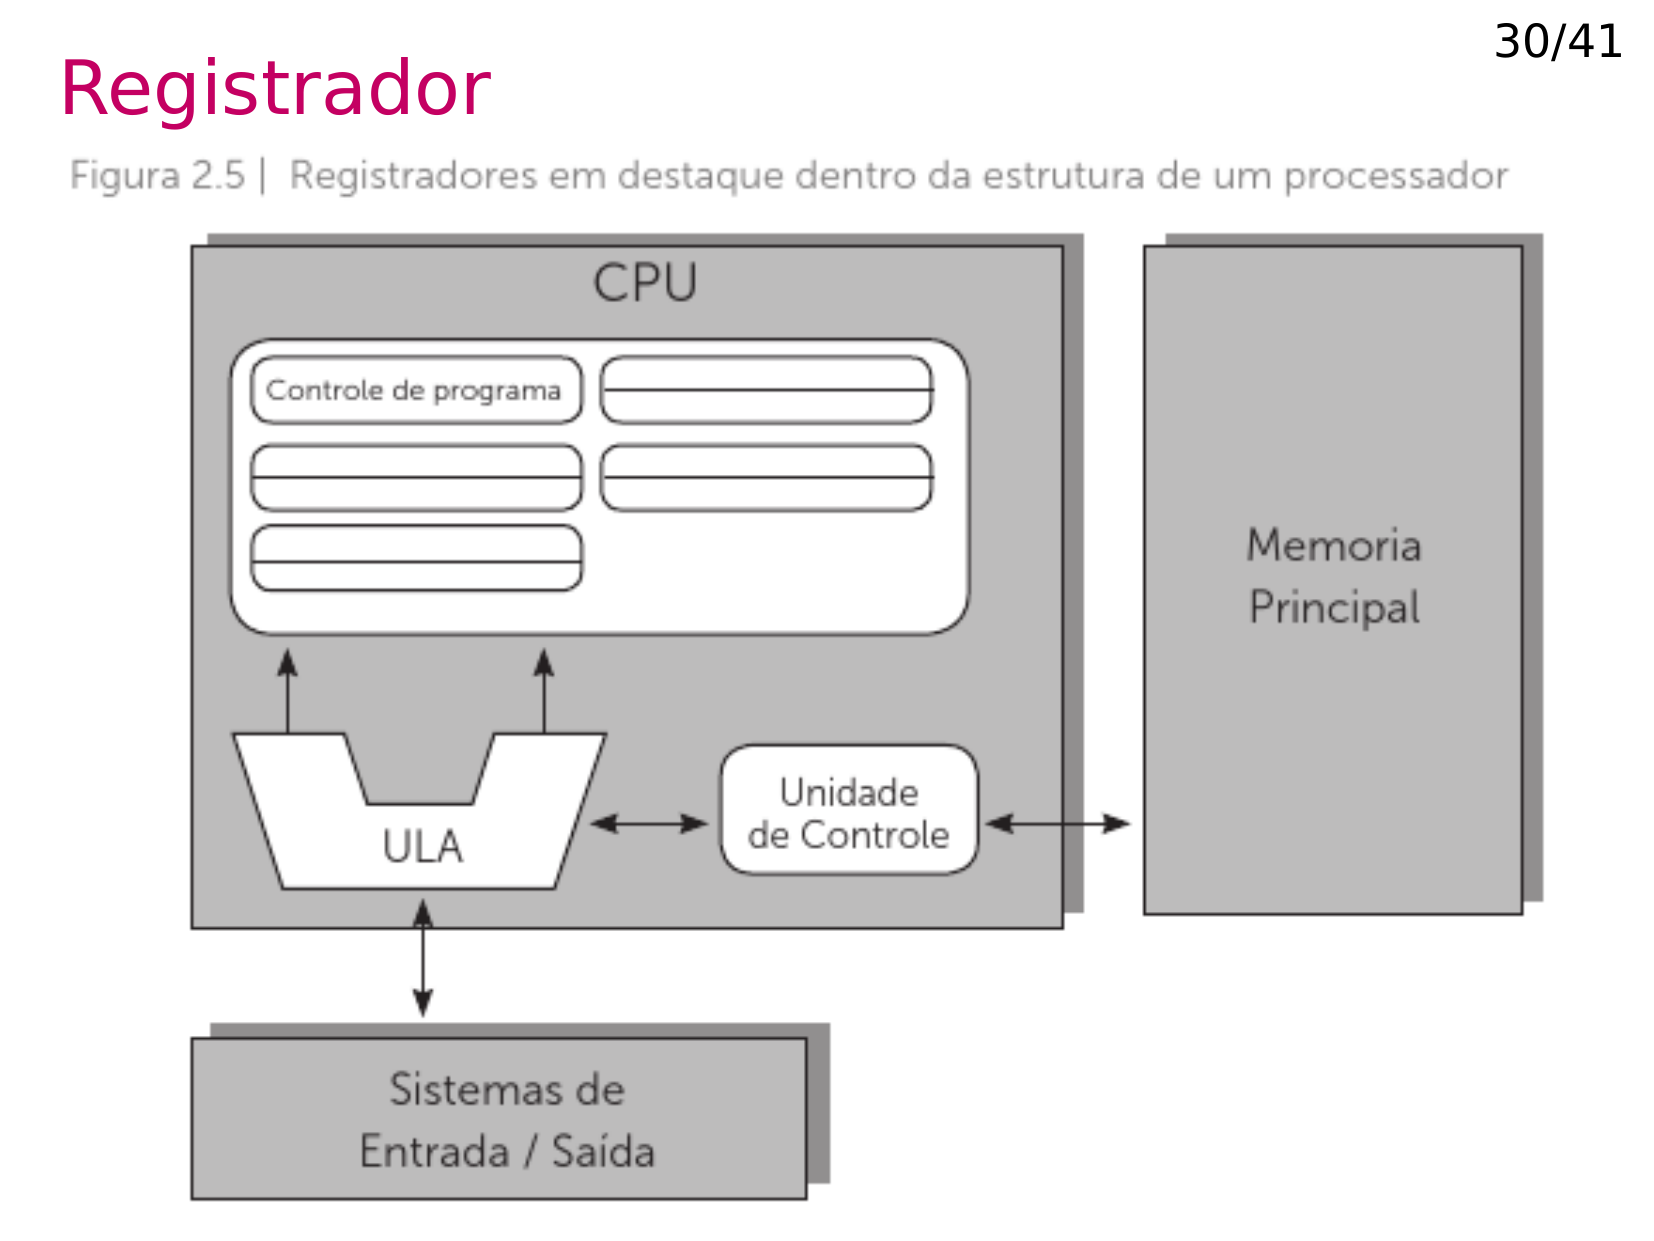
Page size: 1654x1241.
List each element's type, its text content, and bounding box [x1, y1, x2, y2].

picture [59, 147, 1578, 1224]
title Registrador [59, 29, 1625, 148]
